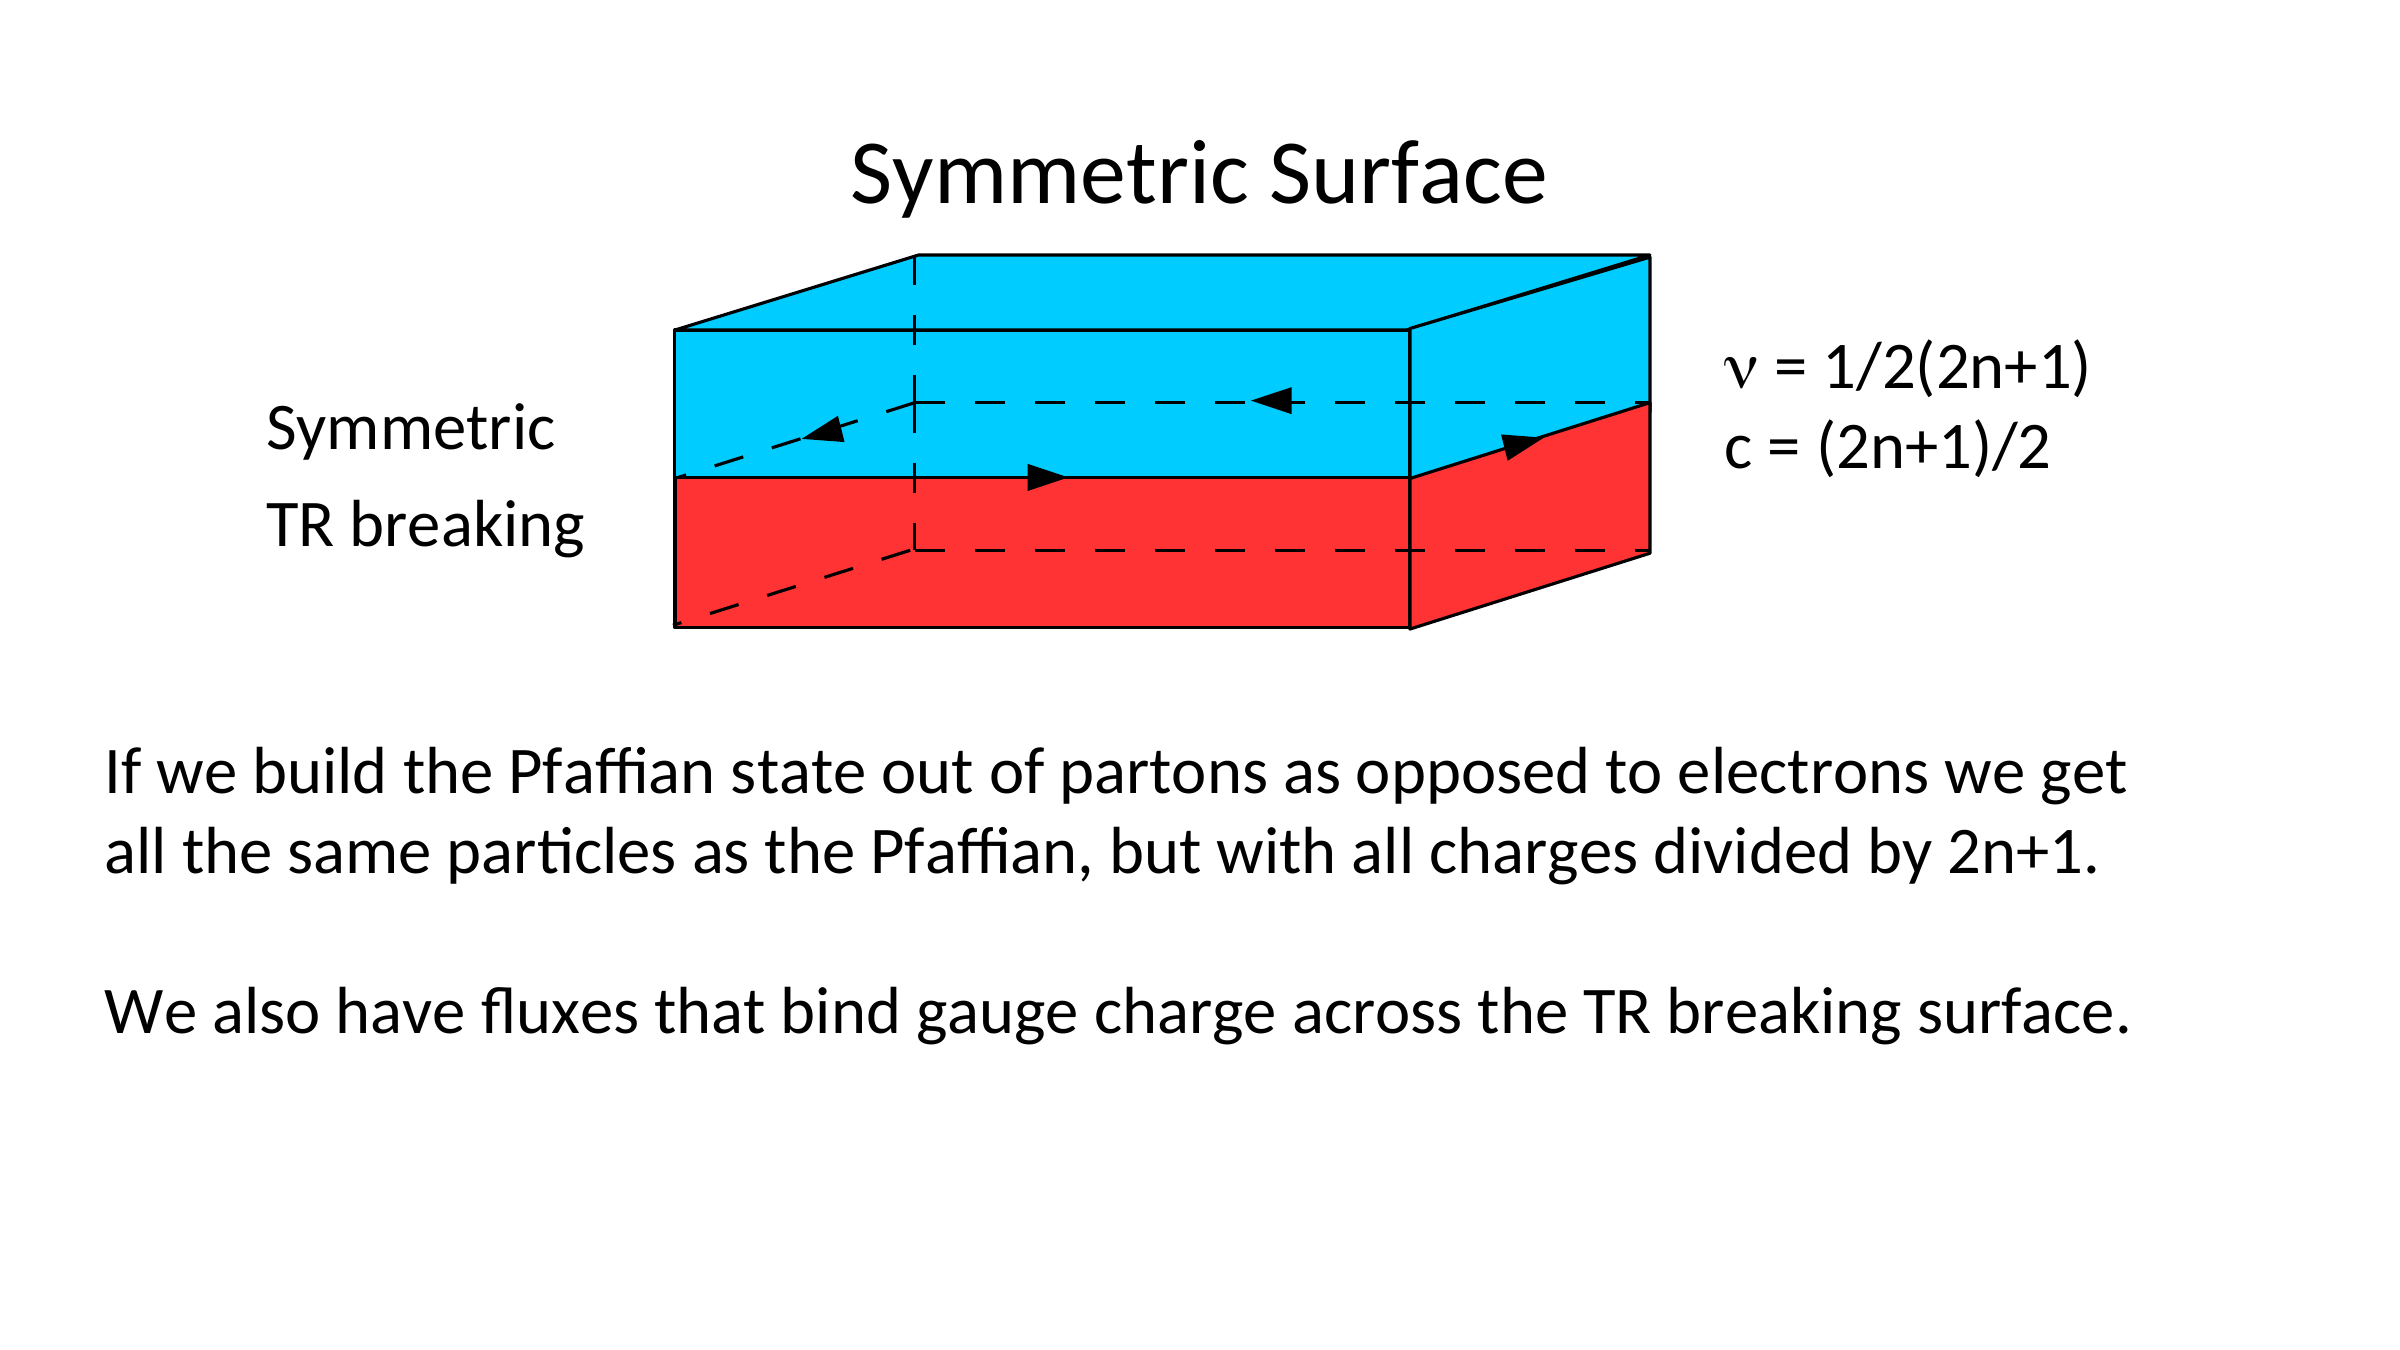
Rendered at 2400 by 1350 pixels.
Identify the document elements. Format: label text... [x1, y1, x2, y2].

text_box [674, 254, 1651, 630]
list Symmetric TR breaking [195, 374, 825, 690]
text_box n = 1/2(2n+1) c = (2n+1)/2 [1710, 315, 2281, 525]
text_box If we build the Pfaffian state out of partons as opposed to electrons we get all the same particles as the Pfaffian, but with all charges divided by 2n+1. We also have fluxes that bind gauge charge across the TR breaking surface. [90, 720, 2221, 1184]
title Symmetric Surface [120, 46, 2280, 287]
